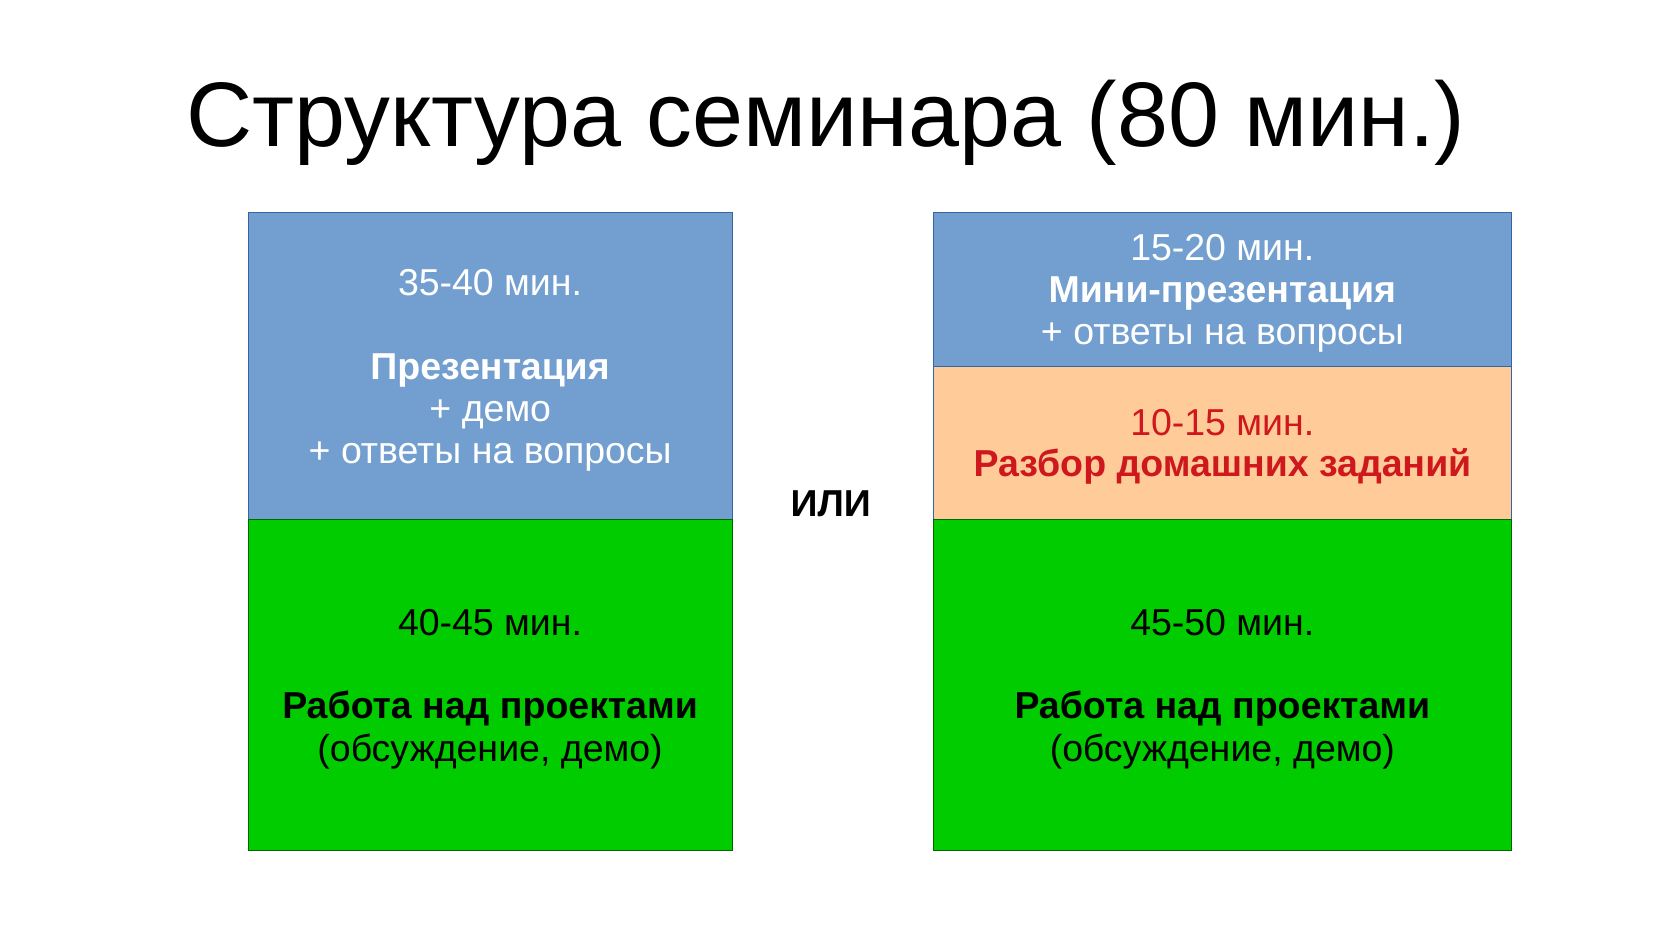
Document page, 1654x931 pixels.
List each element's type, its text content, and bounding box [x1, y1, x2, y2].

text_box 15-20 мин. Мини-презентация + ответы на вопросы [933, 212, 1512, 366]
text_box 40-45 мин. Работа над проектами (обсуждение, демо) [248, 519, 733, 851]
title Структура семинара (80 мин.) [82, 37, 1571, 193]
text_box 35-40 мин. Презентация + демо + ответы на вопросы [248, 212, 733, 519]
text_box 45-50 мин. Работа над проектами (обсуждение, демо) [933, 519, 1512, 851]
text_box ИЛИ [775, 474, 886, 532]
text_box 10-15 мин. Разбор домашних заданий [933, 366, 1512, 519]
